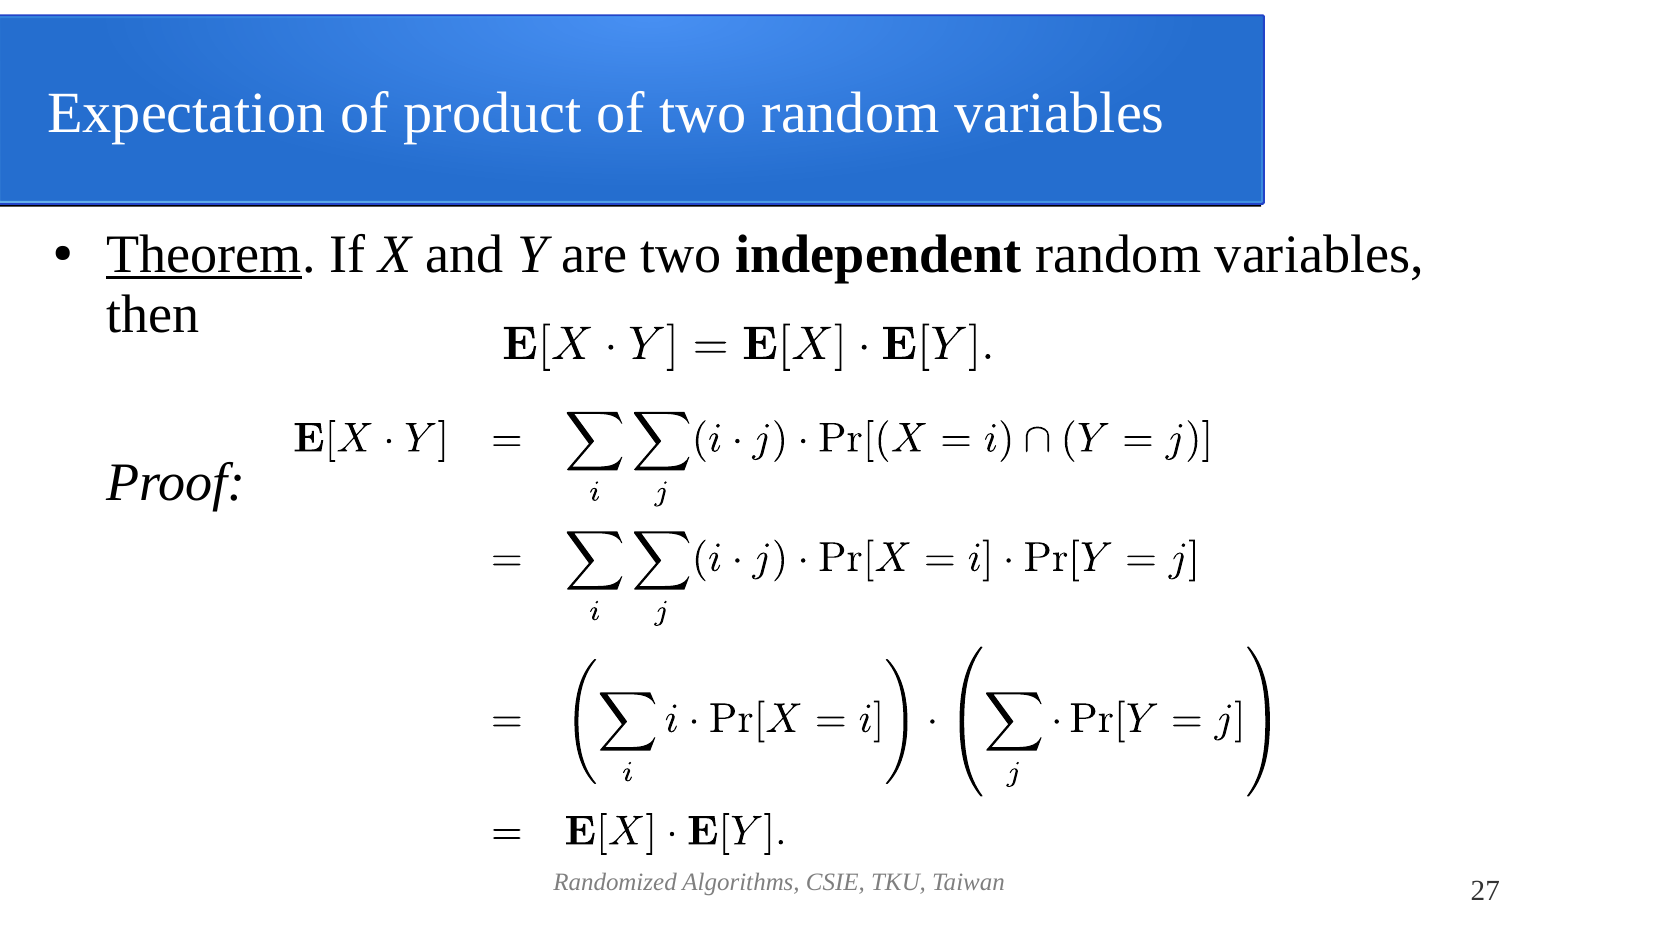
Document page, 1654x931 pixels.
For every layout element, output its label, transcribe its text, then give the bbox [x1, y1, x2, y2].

picture [501, 323, 991, 371]
picture [293, 411, 1270, 855]
list Theorem. If X and Y are two independent random variables, then Proof: [35, 224, 1524, 764]
title Expectation of product of two random variables [47, 35, 1217, 189]
